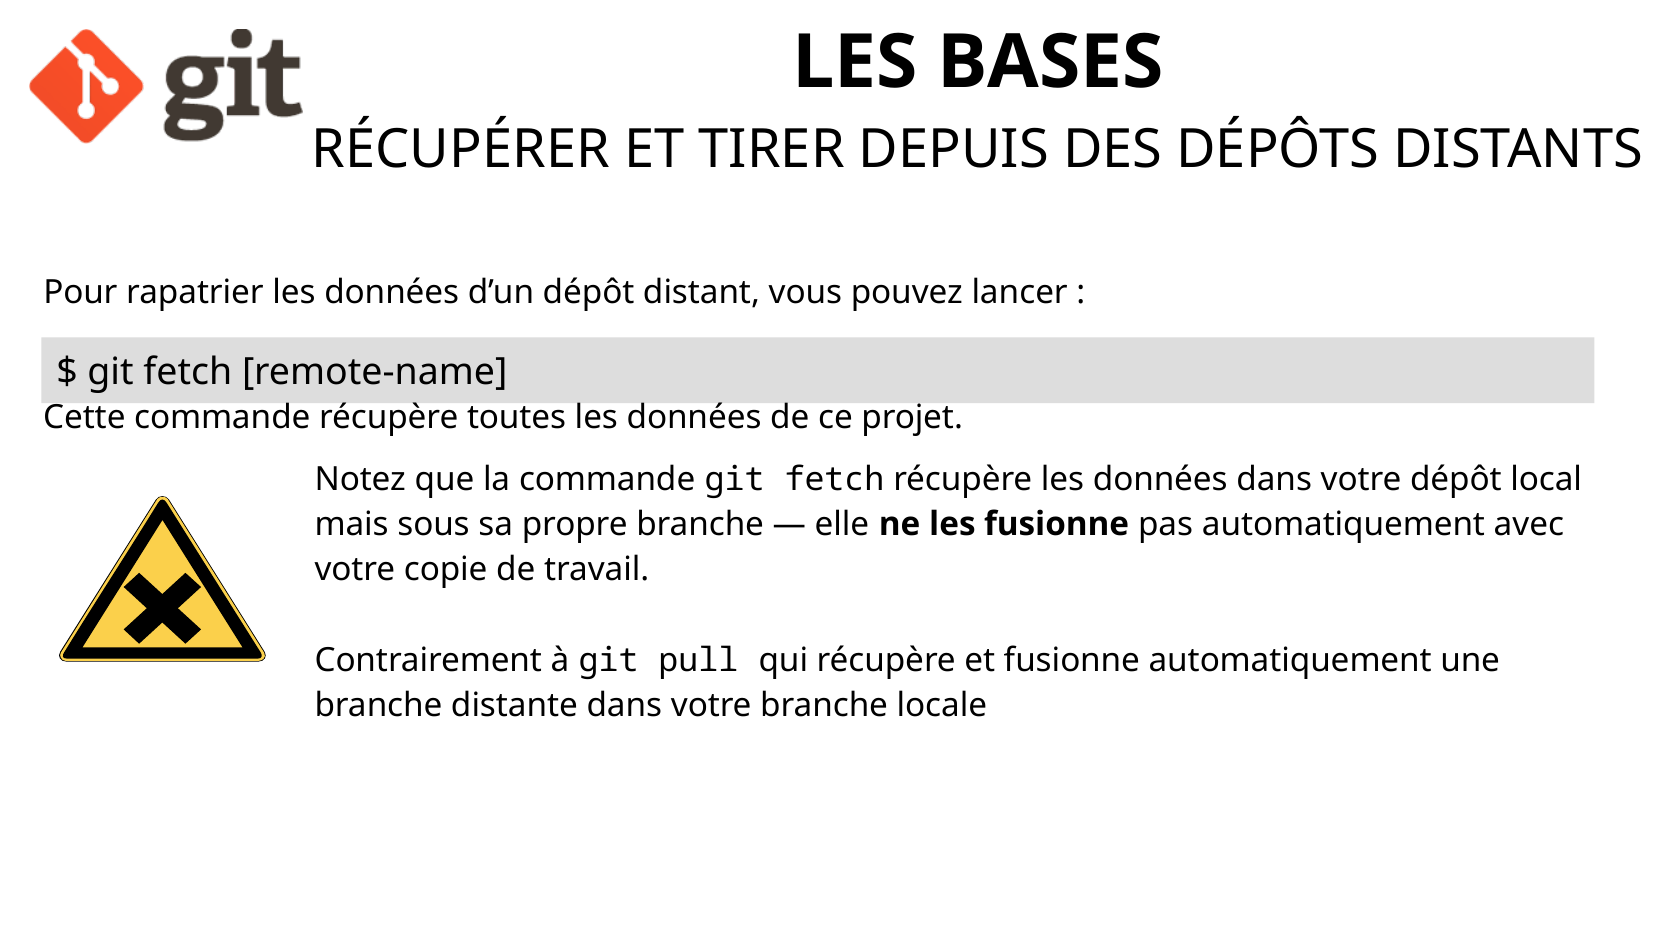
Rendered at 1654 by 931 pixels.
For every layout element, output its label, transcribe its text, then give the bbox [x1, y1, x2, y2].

picture [29, 29, 303, 144]
text_box Les bases Récupérer et tirer depuis des dépôts distants [302, 0, 1654, 198]
text_box Cette commande récupère toutes les données de ce projet. [43, 378, 1588, 454]
text_box $ git fetch [remote-name] [41, 337, 1595, 395]
text_box Pour rapatrier les données d’un dépôt distant, vous pouvez lancer : [43, 255, 1595, 327]
text_box [59, 496, 266, 662]
text_box Notez que la commande git fetch récupère les données dans votre dépôt local mais sous sa propre branche — elle ne les fusionne pas automatiquement avec votre copie de travail. Contrairement à git pull qui récupère et fusionne automatiquement une branche distante dans votre branche locale [299, 447, 1600, 687]
